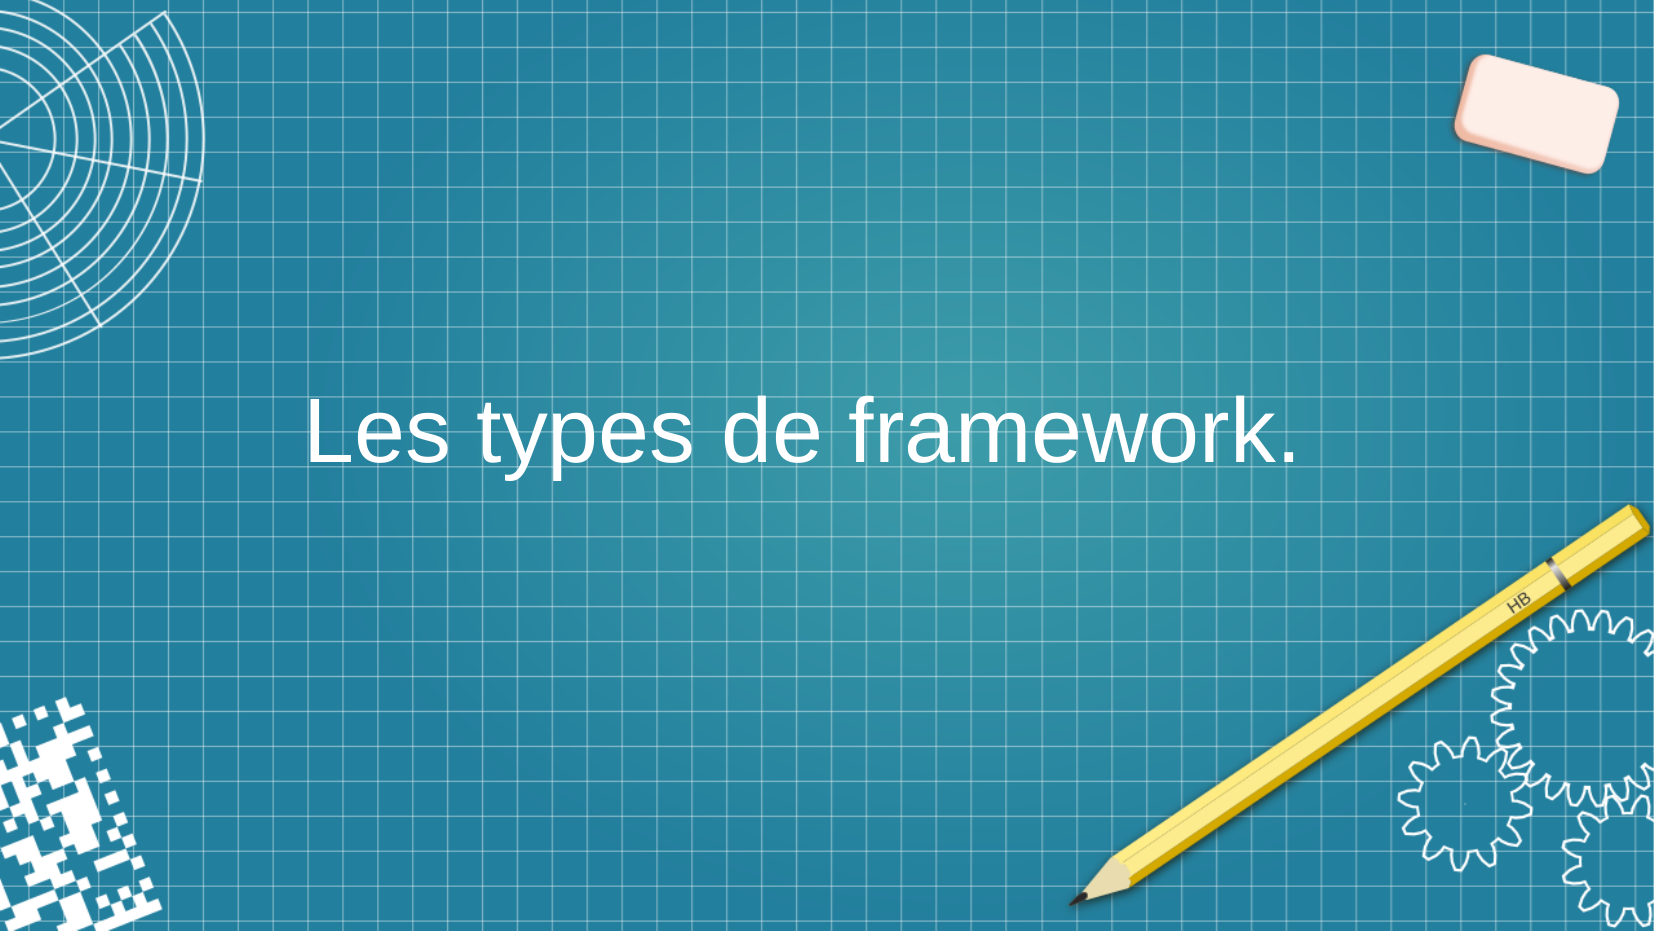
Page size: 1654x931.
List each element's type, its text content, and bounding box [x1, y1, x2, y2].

title Les types de framework. [59, 324, 1548, 538]
picture [0, 0, 1654, 931]
